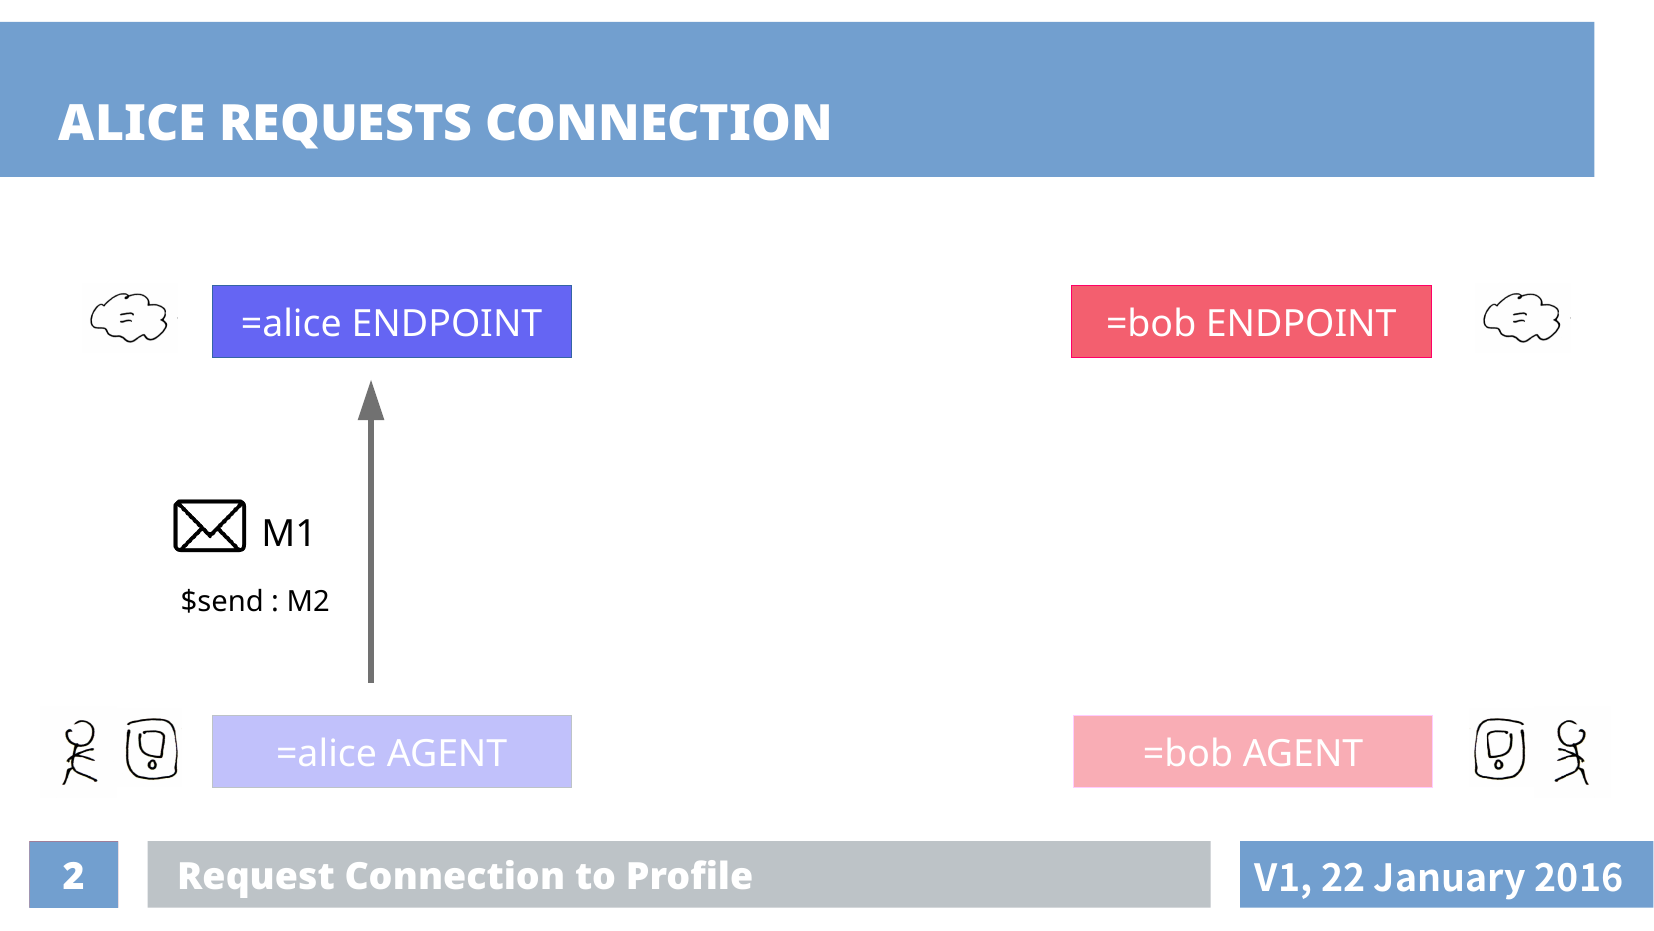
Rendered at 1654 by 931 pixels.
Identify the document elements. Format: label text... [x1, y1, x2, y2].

picture [1475, 283, 1571, 353]
text_box =bob AGENT [1073, 715, 1433, 788]
text_box =alice ENDPOINT [212, 285, 572, 358]
title ALICE REQUESTS CONNECTION [58, 44, 1595, 155]
text_box =bob ENDPOINT [1071, 285, 1432, 358]
picture [40, 706, 182, 798]
picture [170, 496, 249, 555]
picture [82, 283, 178, 353]
text_box M1 [246, 499, 333, 558]
picture [1469, 706, 1611, 798]
text_box =alice AGENT [212, 715, 572, 788]
text_box $send : M2 [0, 557, 348, 643]
